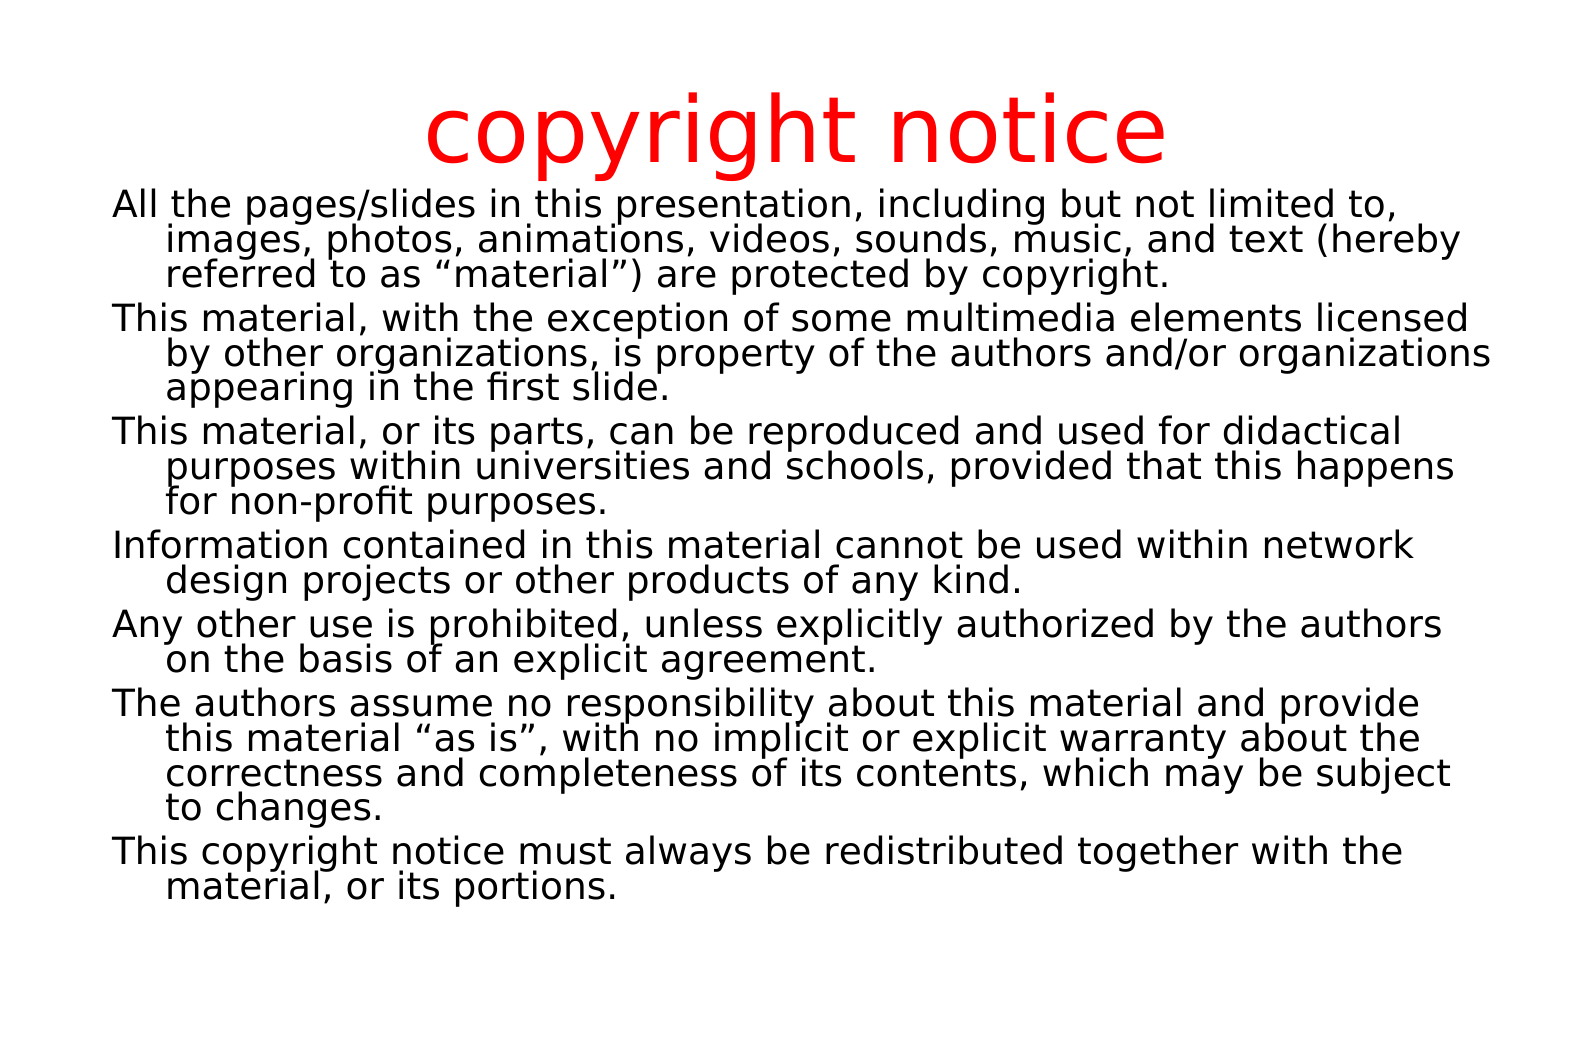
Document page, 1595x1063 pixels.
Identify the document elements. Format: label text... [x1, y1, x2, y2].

title copyright notice [79, 34, 1515, 182]
list All the pages/slides in this presentation, including but not limited to, images, photos, animations, videos, sounds, music, and text (hereby referred to as “material”) are protected by copyright. This material, with the exception of some multimedia elements licensed by other organizations, is property of the authors and/or organizations appearing in the first slide. This material, or its parts, can be reproduced and used for didactical purposes within universities and schools, provided that this happens for non-profit purposes. Information contained in this material cannot be used within network design projects or other products of any kind. Any other use is prohibited, unless explicitly authorized by the authors on the basis of an explicit agreement. The authors assume no responsibility about this material and provide this material “as is”, with no implicit or explicit warranty about the correctness and completeness of its contents, which may be subject to changes. This copyright notice must always be redistributed together with the material, or its portions. [79, 182, 1515, 924]
